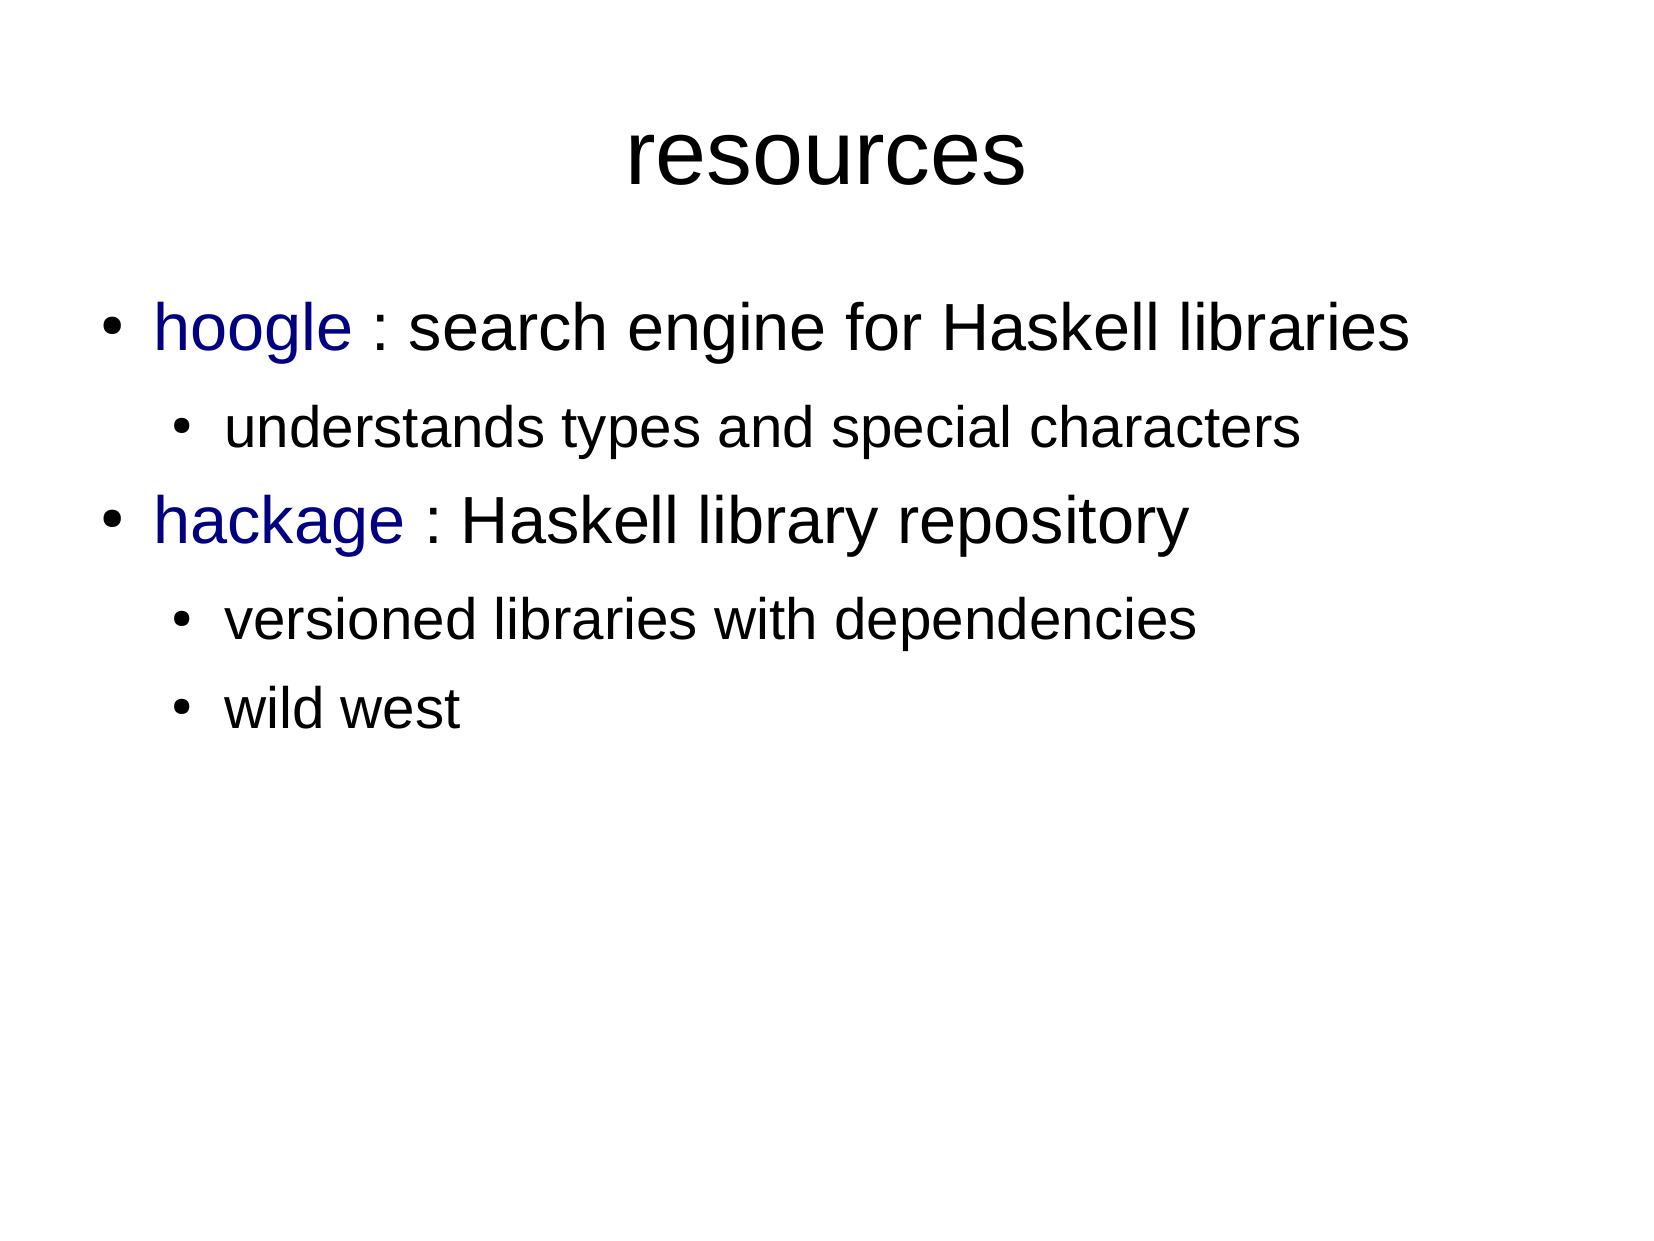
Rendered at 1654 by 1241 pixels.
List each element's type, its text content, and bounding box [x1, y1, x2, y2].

list hoogle : search engine for Haskell libraries understands types and special characters hackage : Haskell library repository versioned libraries with dependencies wild west [82, 290, 1571, 1109]
title resources [82, 49, 1571, 257]
